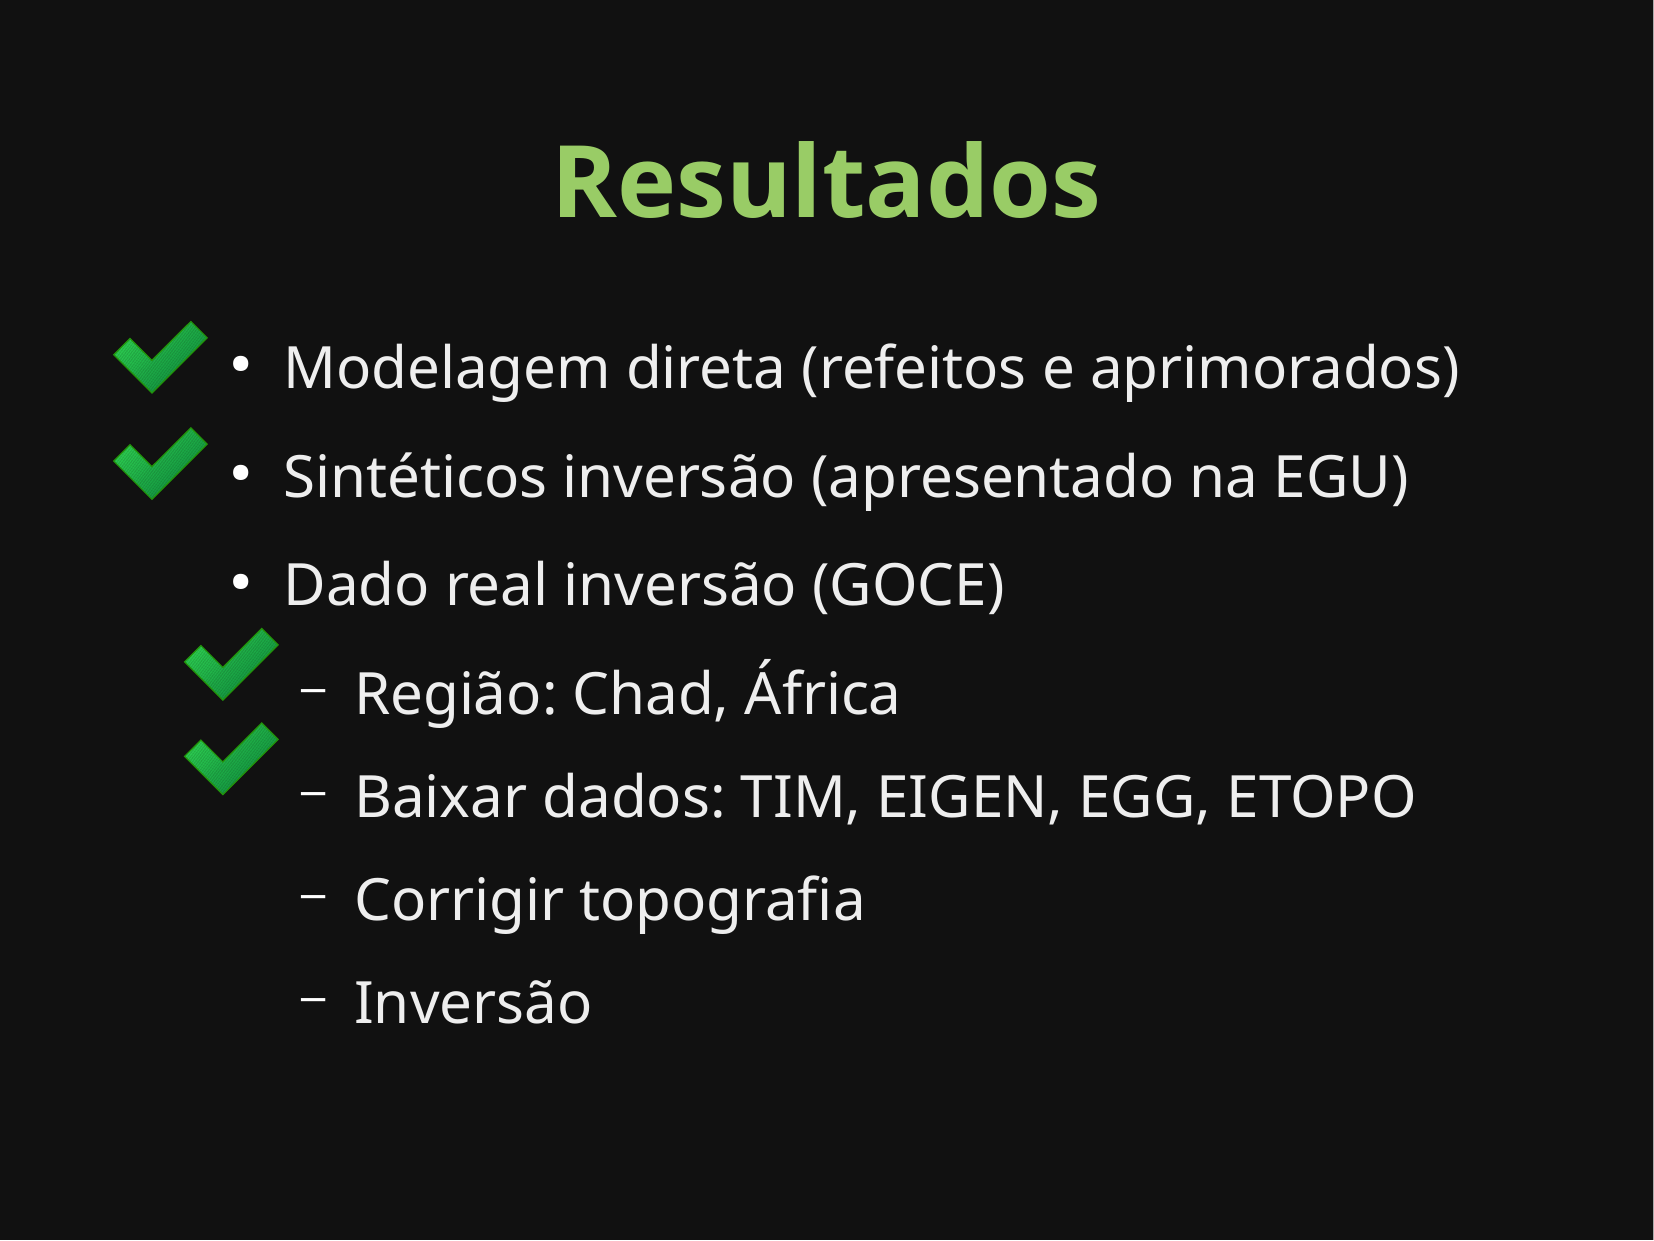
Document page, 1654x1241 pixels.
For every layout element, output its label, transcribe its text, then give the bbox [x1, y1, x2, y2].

title Resultados [82, 49, 1571, 308]
picture [165, 596, 296, 821]
picture [94, 289, 225, 526]
list Modelagem direta (refeitos e aprimorados) Sintéticos inversão (apresentado na EGU) Dado real inversão (GOCE) Região: Chad, África Baixar dados: TIM, EIGEN, EGG, ETOPO Corrigir topografia Inversão [212, 326, 1607, 1140]
